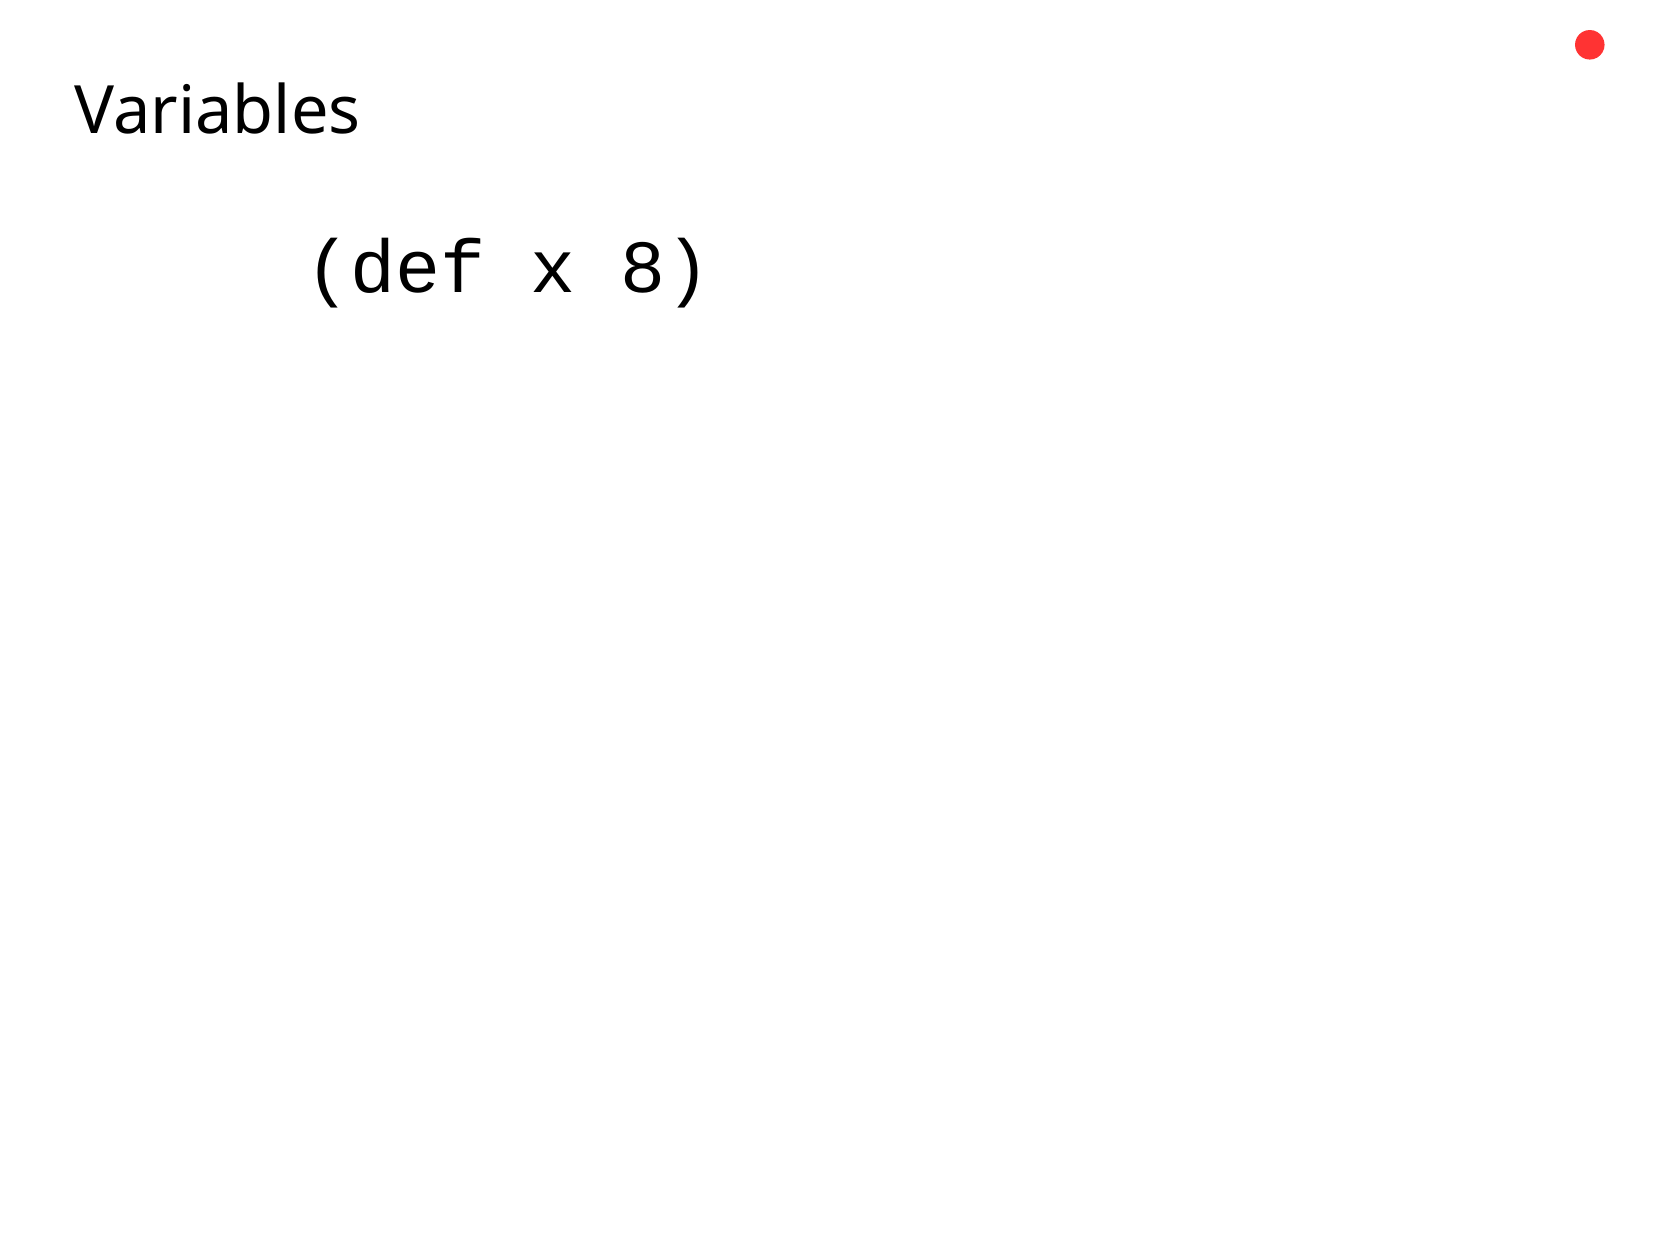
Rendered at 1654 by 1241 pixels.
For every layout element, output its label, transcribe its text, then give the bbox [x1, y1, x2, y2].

text_box (def x 8) [290, 210, 1095, 330]
text_box Variables [60, 60, 1020, 180]
text_box [1575, 30, 1605, 60]
